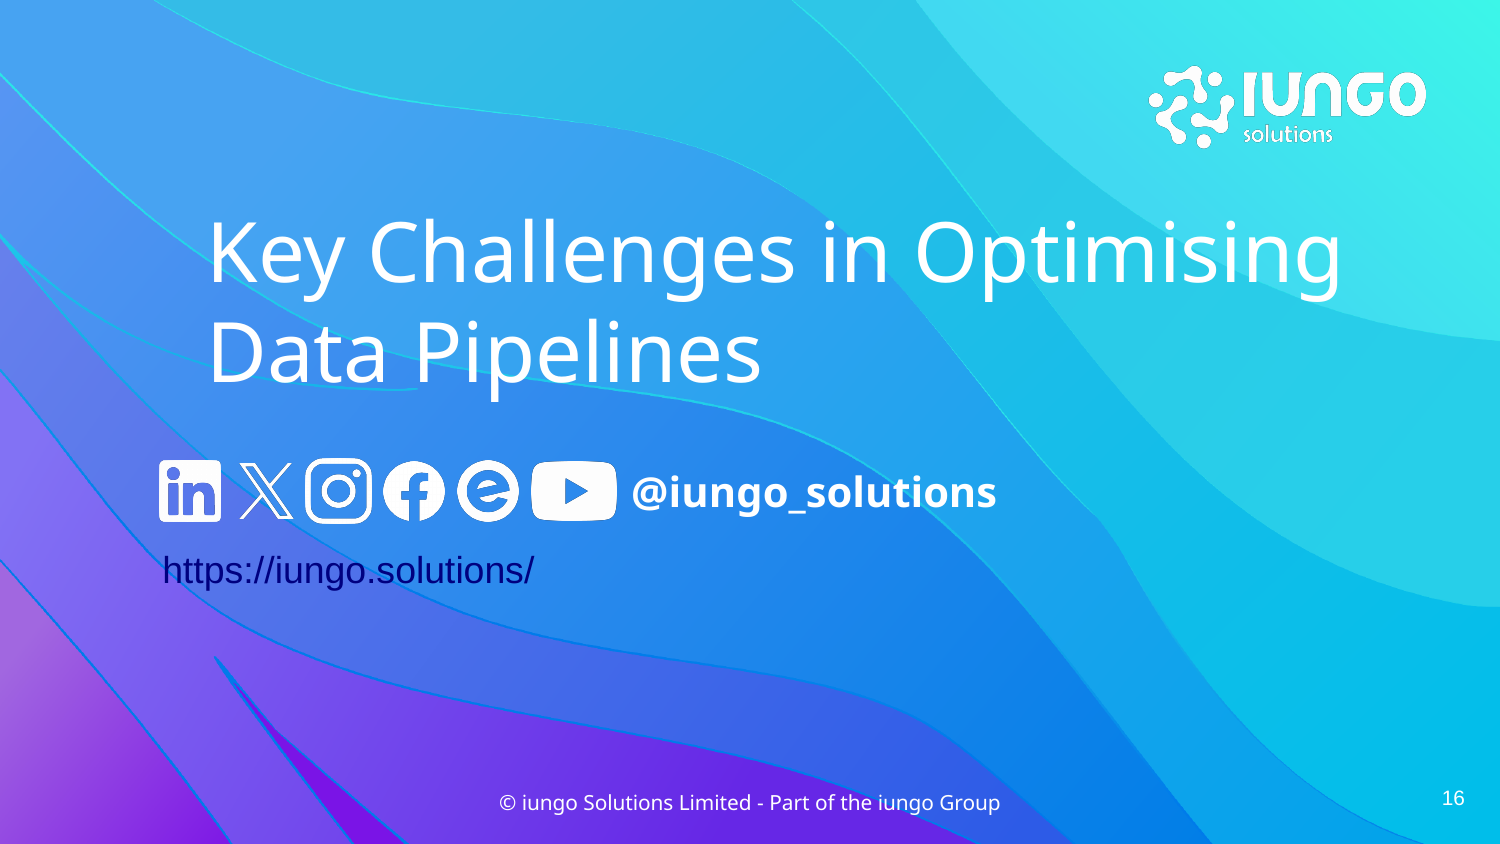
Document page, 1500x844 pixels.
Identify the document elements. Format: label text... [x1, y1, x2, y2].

slide_number <number> [1389, 764, 1480, 830]
picture [0, 0, 1500, 844]
title Key Challenges in Optimising Data Pipelines [116, 77, 1384, 414]
